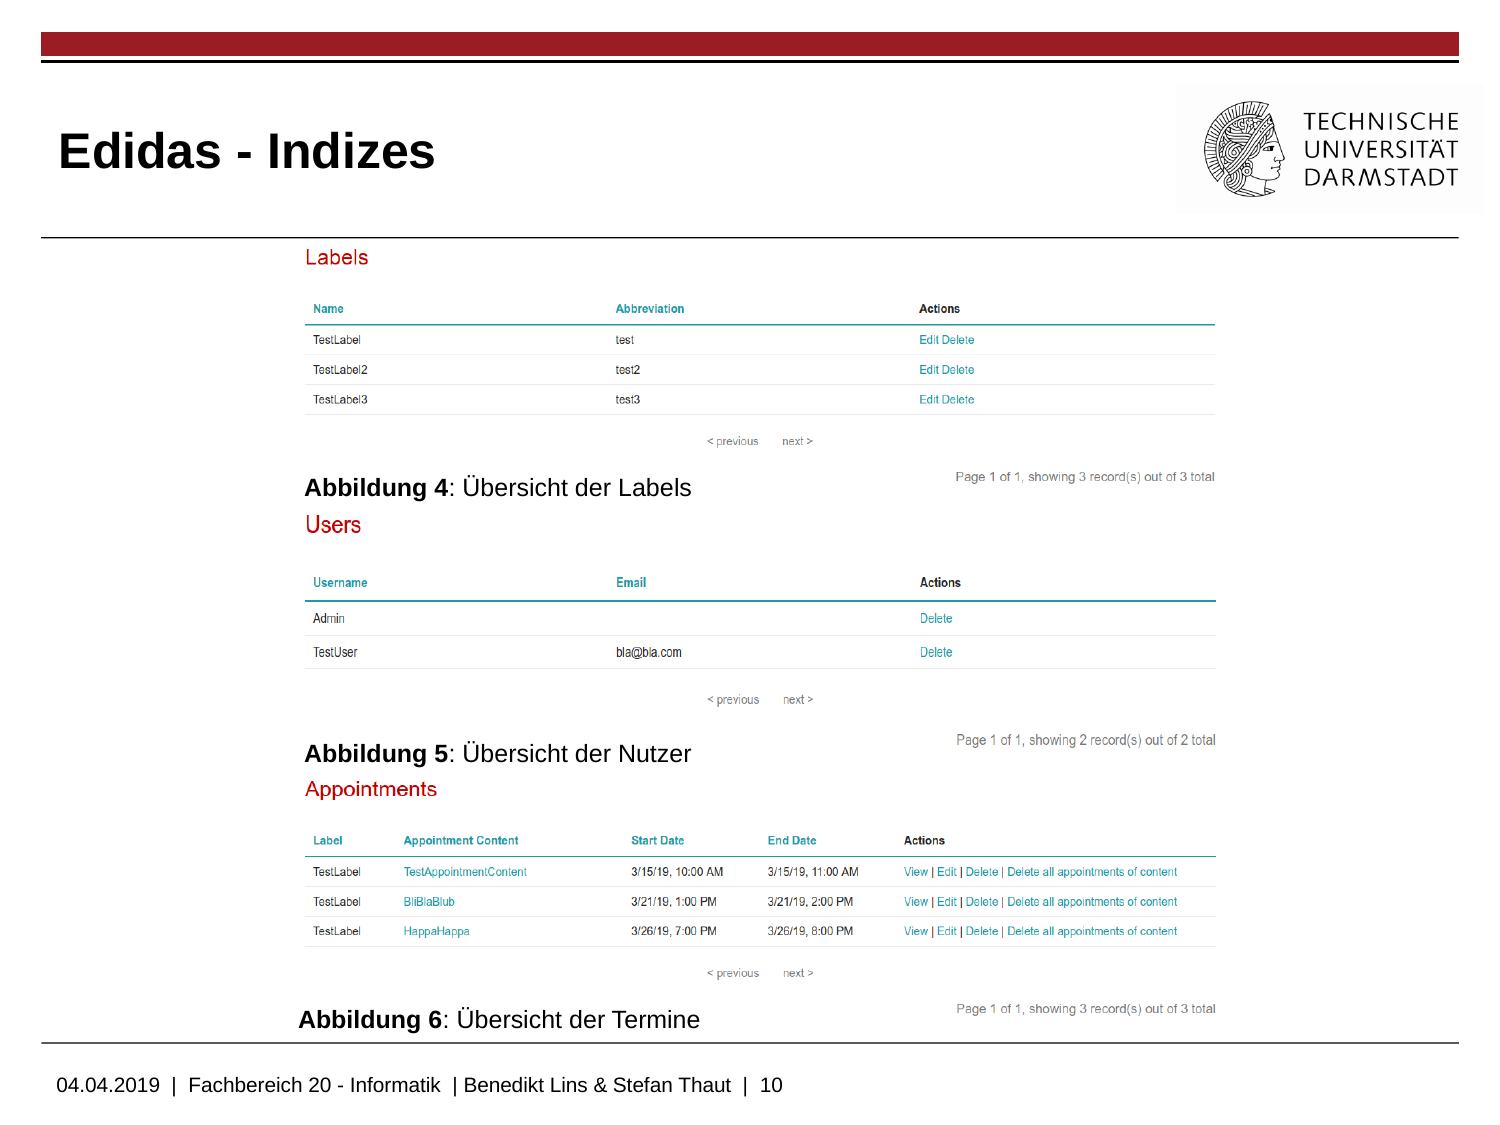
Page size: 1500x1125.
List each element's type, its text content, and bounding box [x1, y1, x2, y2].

picture [1175, 84, 1484, 214]
picture [279, 514, 1241, 751]
text_box Abbildung 5: Übersicht der Nutzer [289, 732, 1058, 776]
picture [279, 779, 1241, 1017]
text_box Abbildung 6: Übersicht der Termine [283, 998, 1140, 1041]
picture [279, 248, 1240, 485]
text_box Abbildung 4: Übersicht der Labels [289, 466, 1205, 510]
title Edidas - Indizes [58, 80, 1149, 218]
